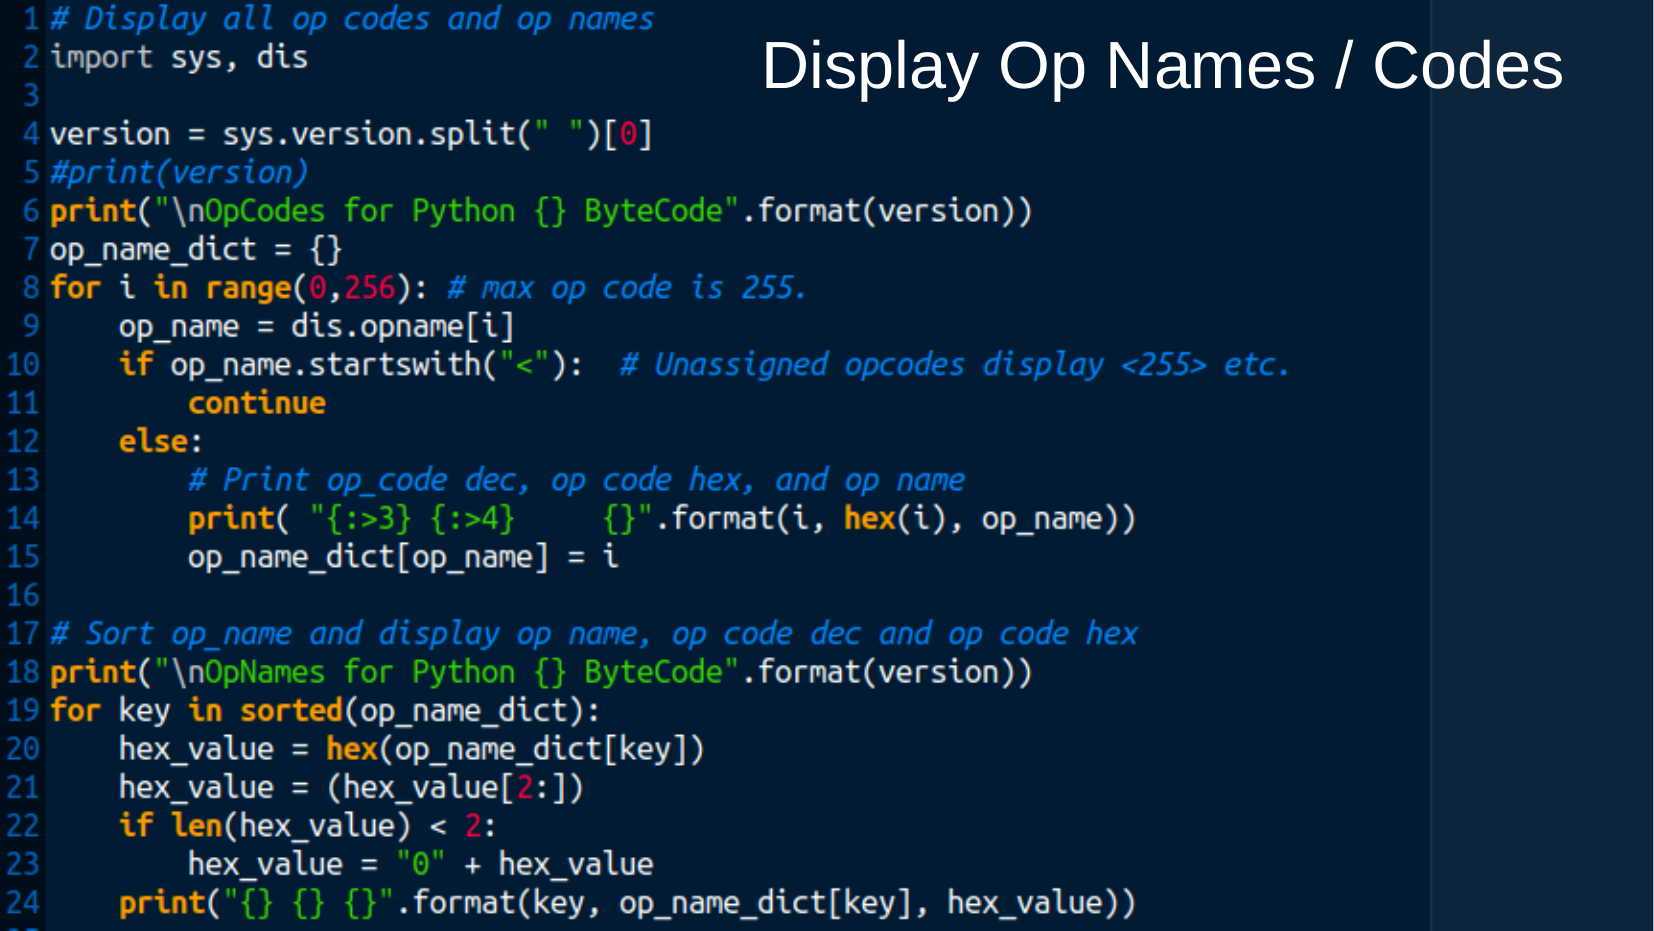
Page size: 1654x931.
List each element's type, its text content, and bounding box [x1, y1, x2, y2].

picture [0, 0, 1654, 931]
title Display Op Names / Codes [684, 27, 1643, 103]
